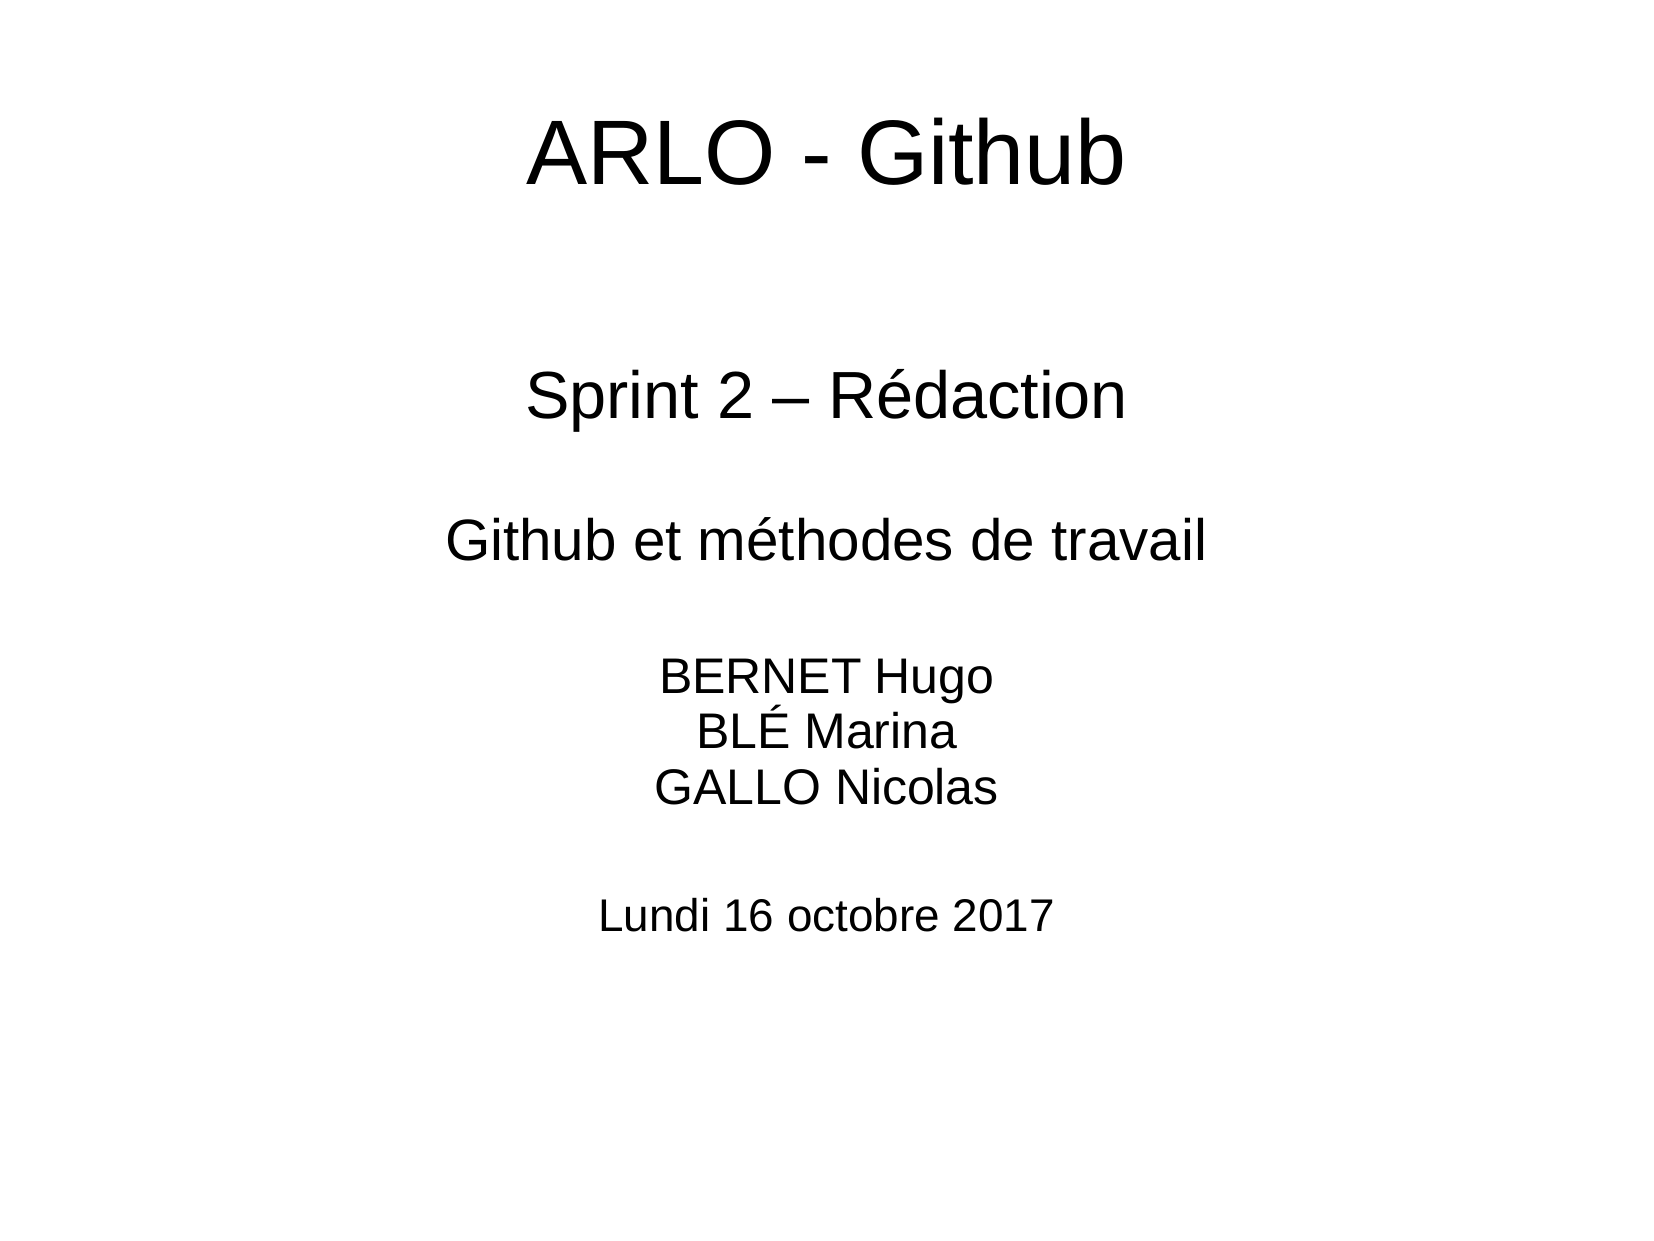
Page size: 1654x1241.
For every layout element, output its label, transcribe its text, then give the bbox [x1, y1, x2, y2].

subtitle Sprint 2 – Rédaction Github et méthodes de travail BERNET Hugo BLÉ Marina GALLO Nicolas Lundi 16 octobre 2017 [82, 290, 1571, 1010]
title ARLO - Github [82, 49, 1571, 257]
